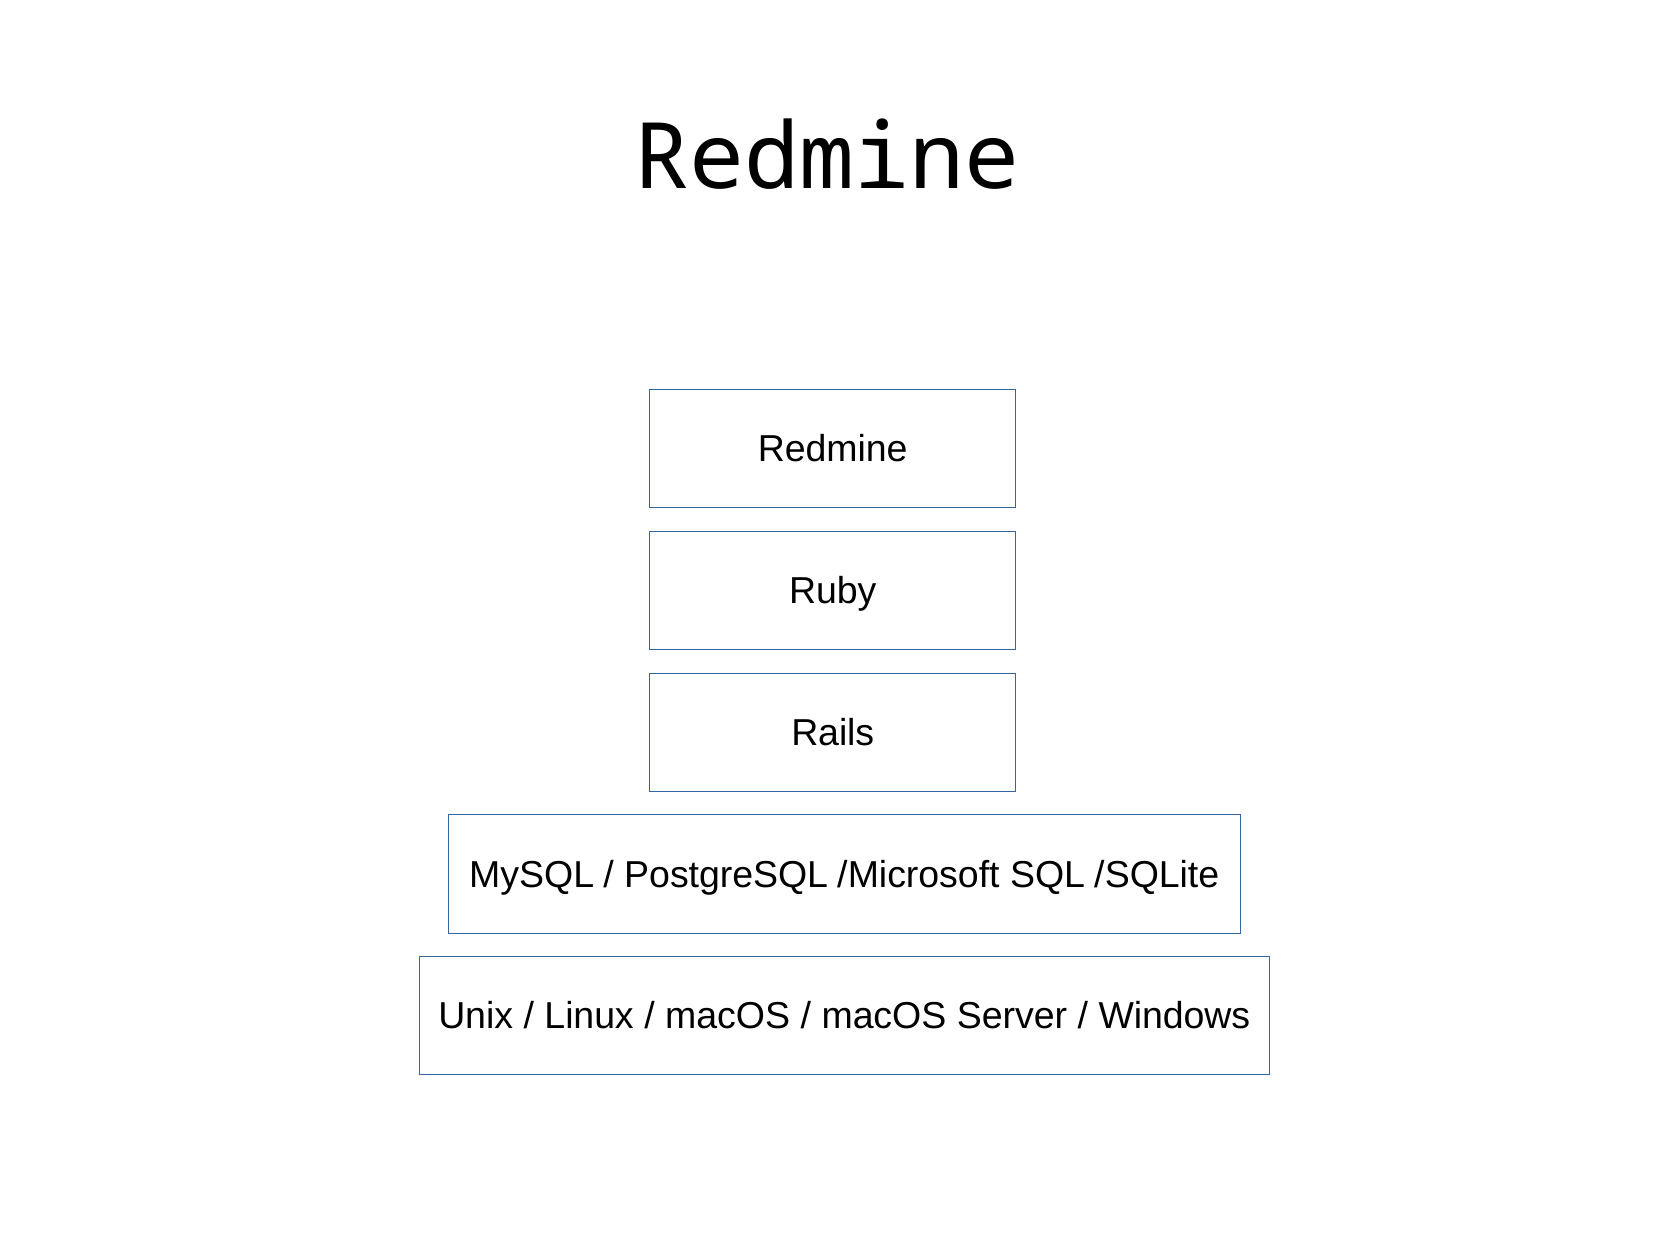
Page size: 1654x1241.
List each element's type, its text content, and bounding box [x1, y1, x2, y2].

text_box Redmine [649, 389, 1016, 508]
text_box Ruby [649, 531, 1016, 650]
title Redmine [82, 49, 1571, 257]
text_box MySQL / PostgreSQL /Microsoft SQL /SQLite [448, 814, 1241, 934]
text_box Unix / Linux / macOS / macOS Server / Windows [419, 956, 1270, 1075]
text_box Rails [649, 673, 1016, 792]
